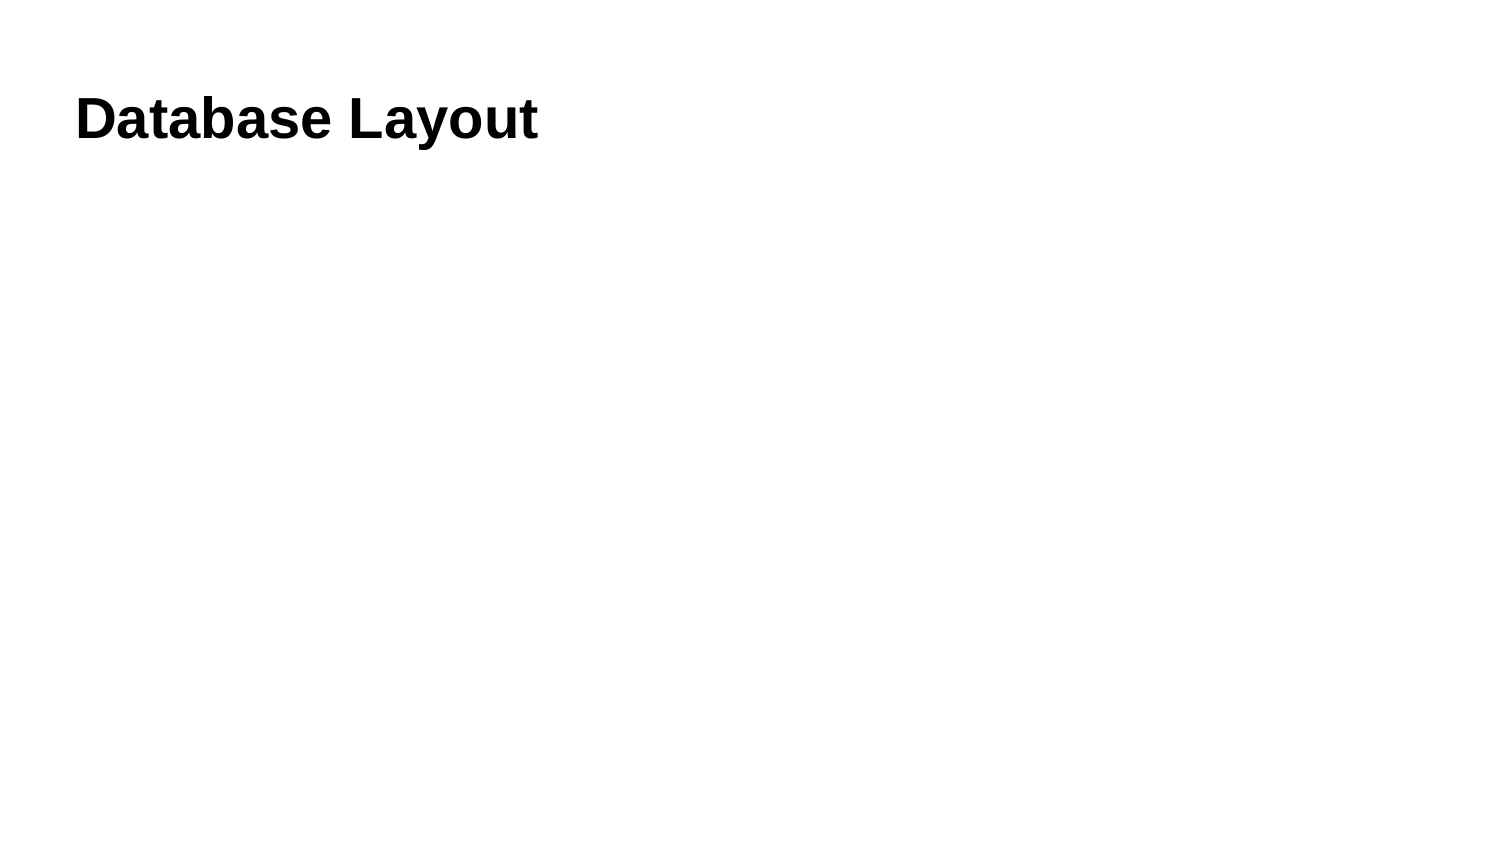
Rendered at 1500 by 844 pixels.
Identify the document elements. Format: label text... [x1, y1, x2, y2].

title Database Layout [75, 33, 1425, 175]
